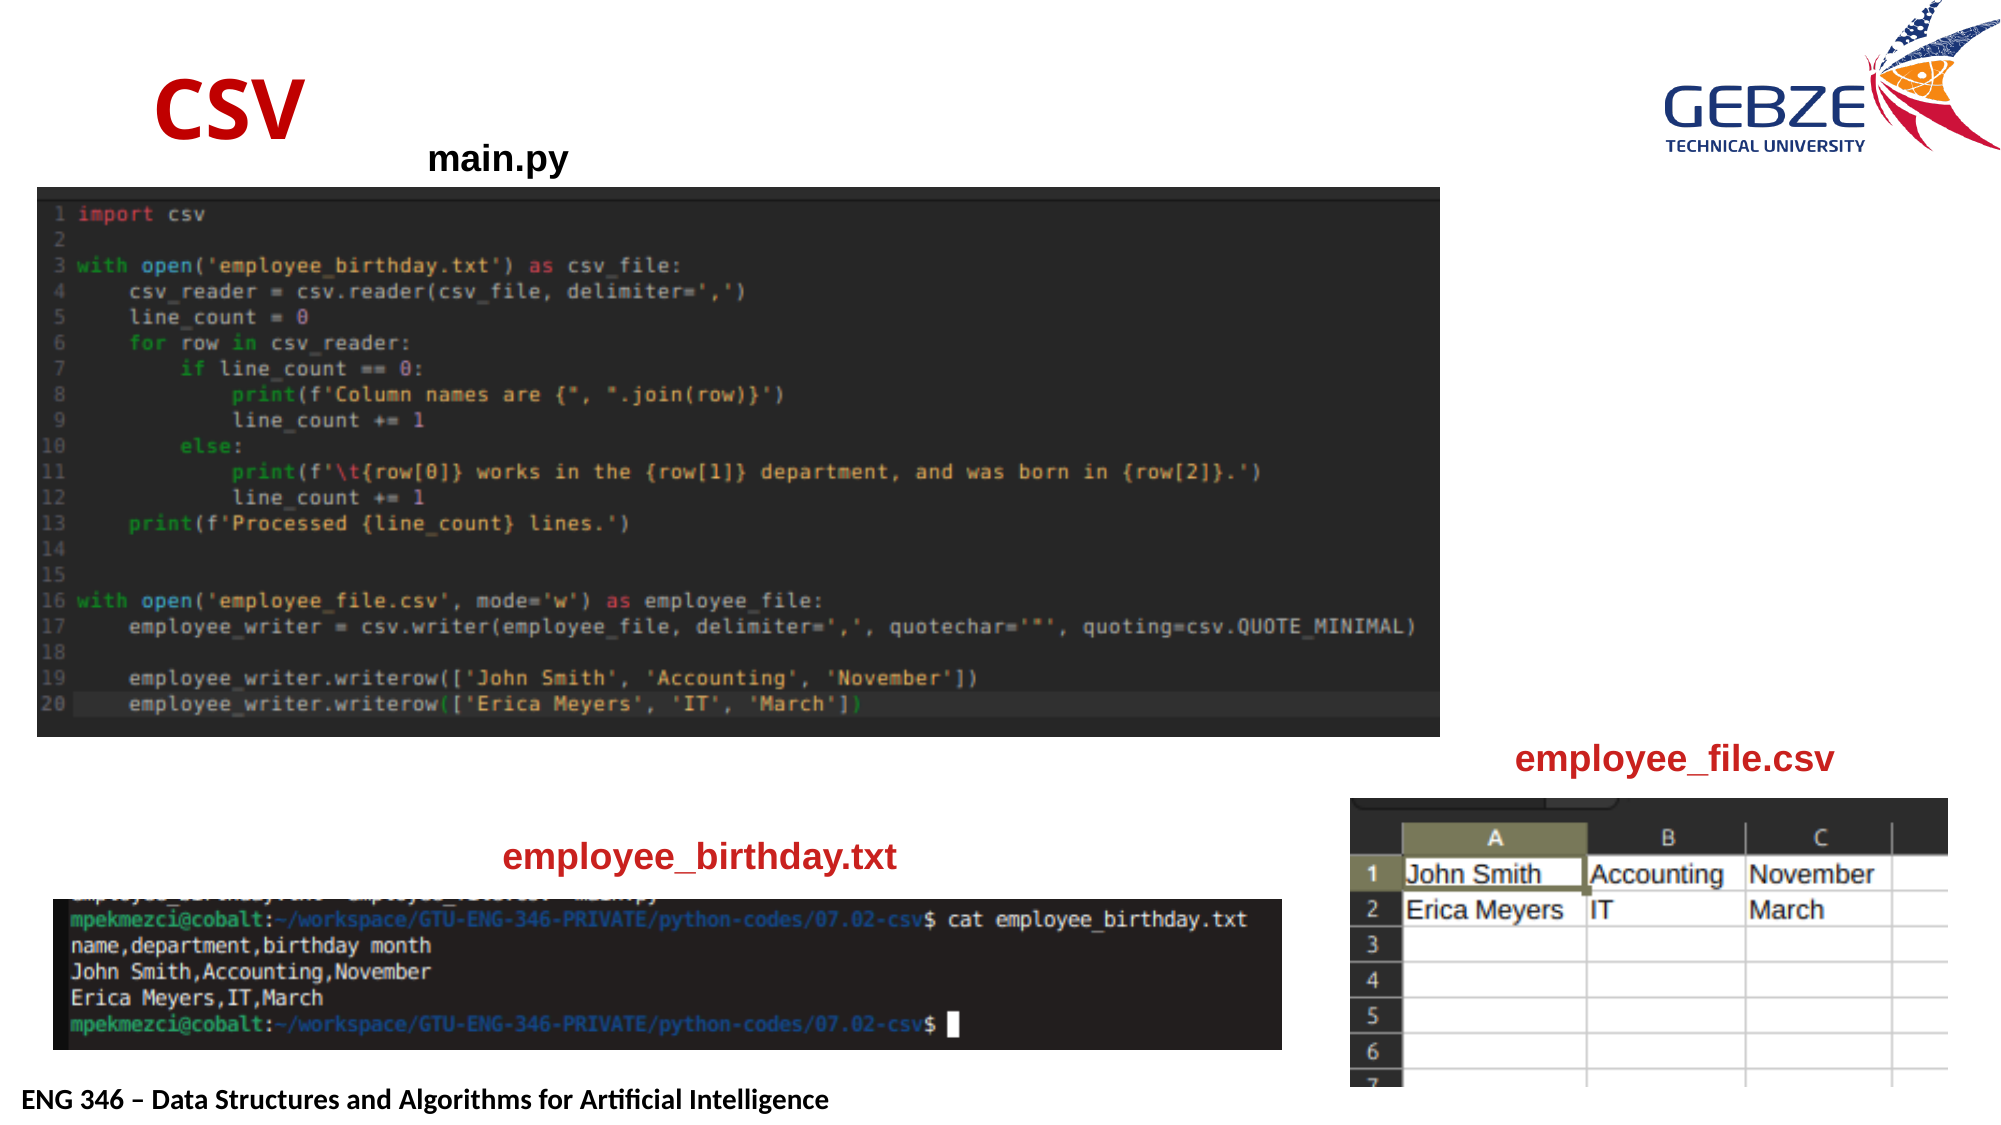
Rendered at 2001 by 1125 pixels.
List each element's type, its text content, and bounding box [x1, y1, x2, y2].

picture [37, 187, 1440, 737]
text_box main.py [412, 126, 750, 187]
title CSV [137, 59, 1650, 165]
picture [53, 899, 1282, 1050]
picture [1350, 798, 1948, 1088]
text_box employee_birthday.txt [487, 824, 938, 924]
picture [1665, 0, 2001, 152]
text_box employee_file.csv [1500, 726, 1875, 798]
